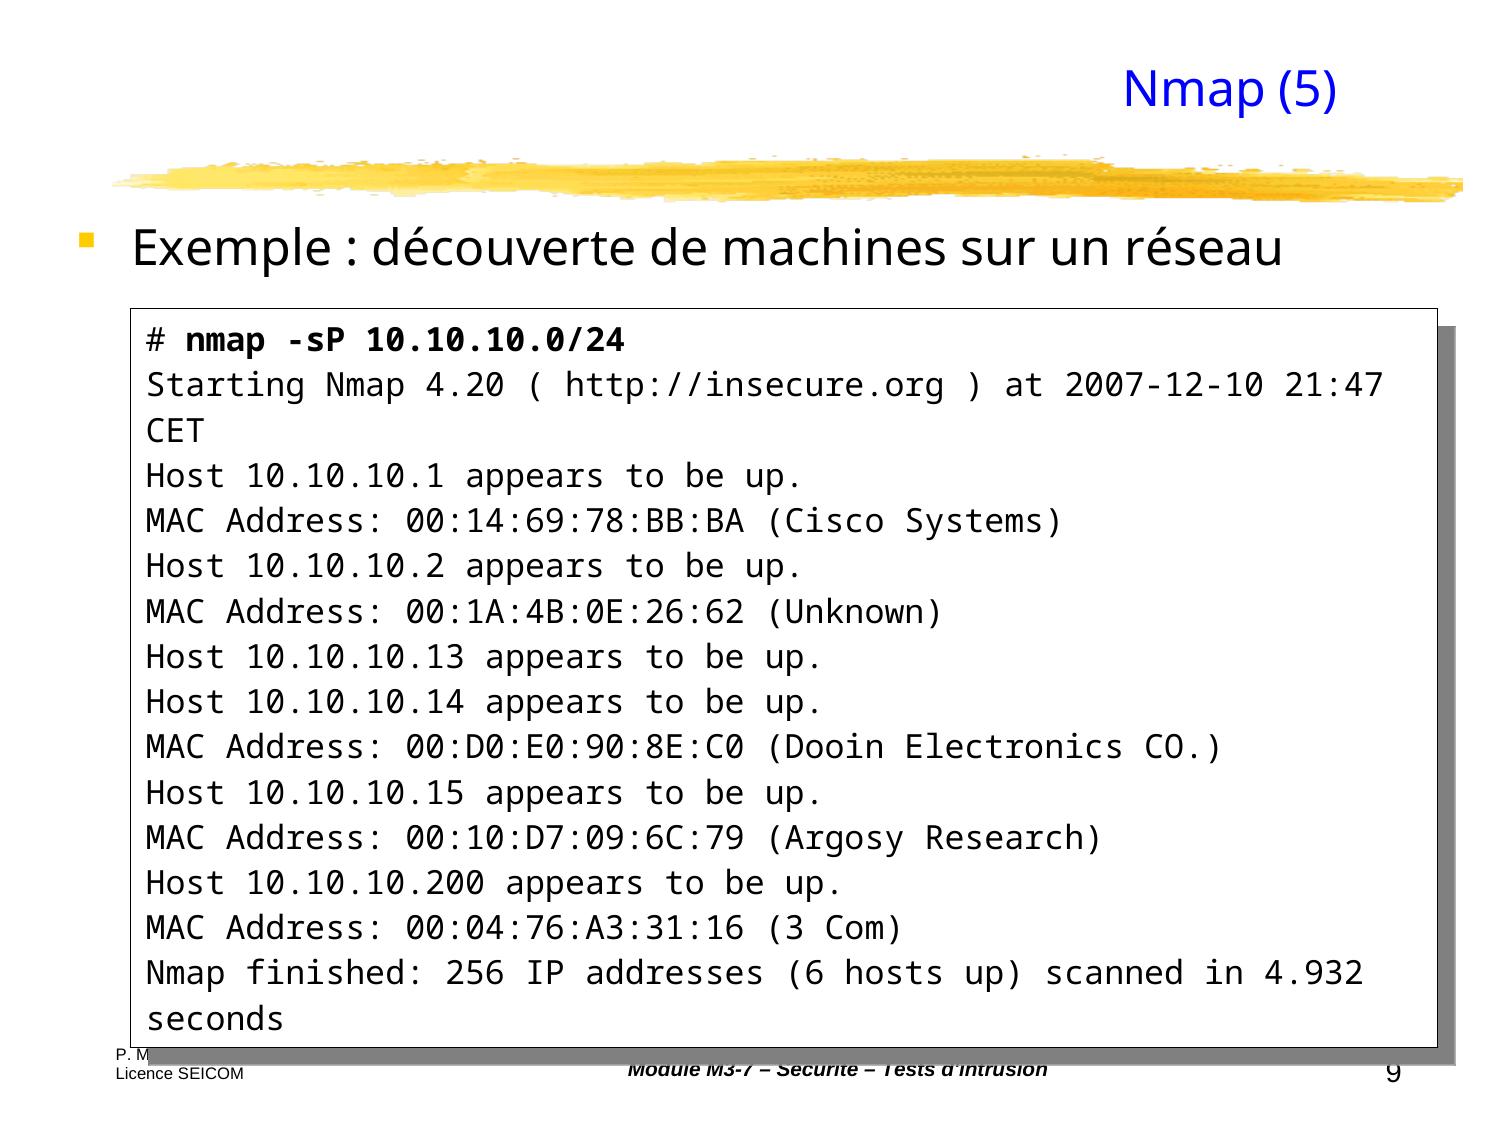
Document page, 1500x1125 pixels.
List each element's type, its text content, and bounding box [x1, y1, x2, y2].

picture [112, 149, 1463, 213]
text_box # nmap -sP 10.10.10.0/24 Starting Nmap 4.20 ( http://insecure.org ) at 2007-12-10 21:47 CET Host 10.10.10.1 appears to be up. MAC Address: 00:14:69:78:BB:BA (Cisco Systems) Host 10.10.10.2 appears to be up. MAC Address: 00:1A:4B:0E:26:62 (Unknown) Host 10.10.10.13 appears to be up. Host 10.10.10.14 appears to be up. MAC Address: 00:D0:E0:90:8E:C0 (Dooin Electronics CO.) Host 10.10.10.15 appears to be up. MAC Address: 00:10:D7:09:6C:79 (Argosy Research) Host 10.10.10.200 appears to be up. MAC Address: 00:04:76:A3:31:16 (3 Com) Nmap finished: 256 IP addresses (6 hosts up) scanned in 4.932 seconds [130, 308, 1438, 965]
title Nmap (5) [62, 37, 1338, 138]
list Exemple : découverte de machines sur un réseau [74, 212, 1417, 1011]
